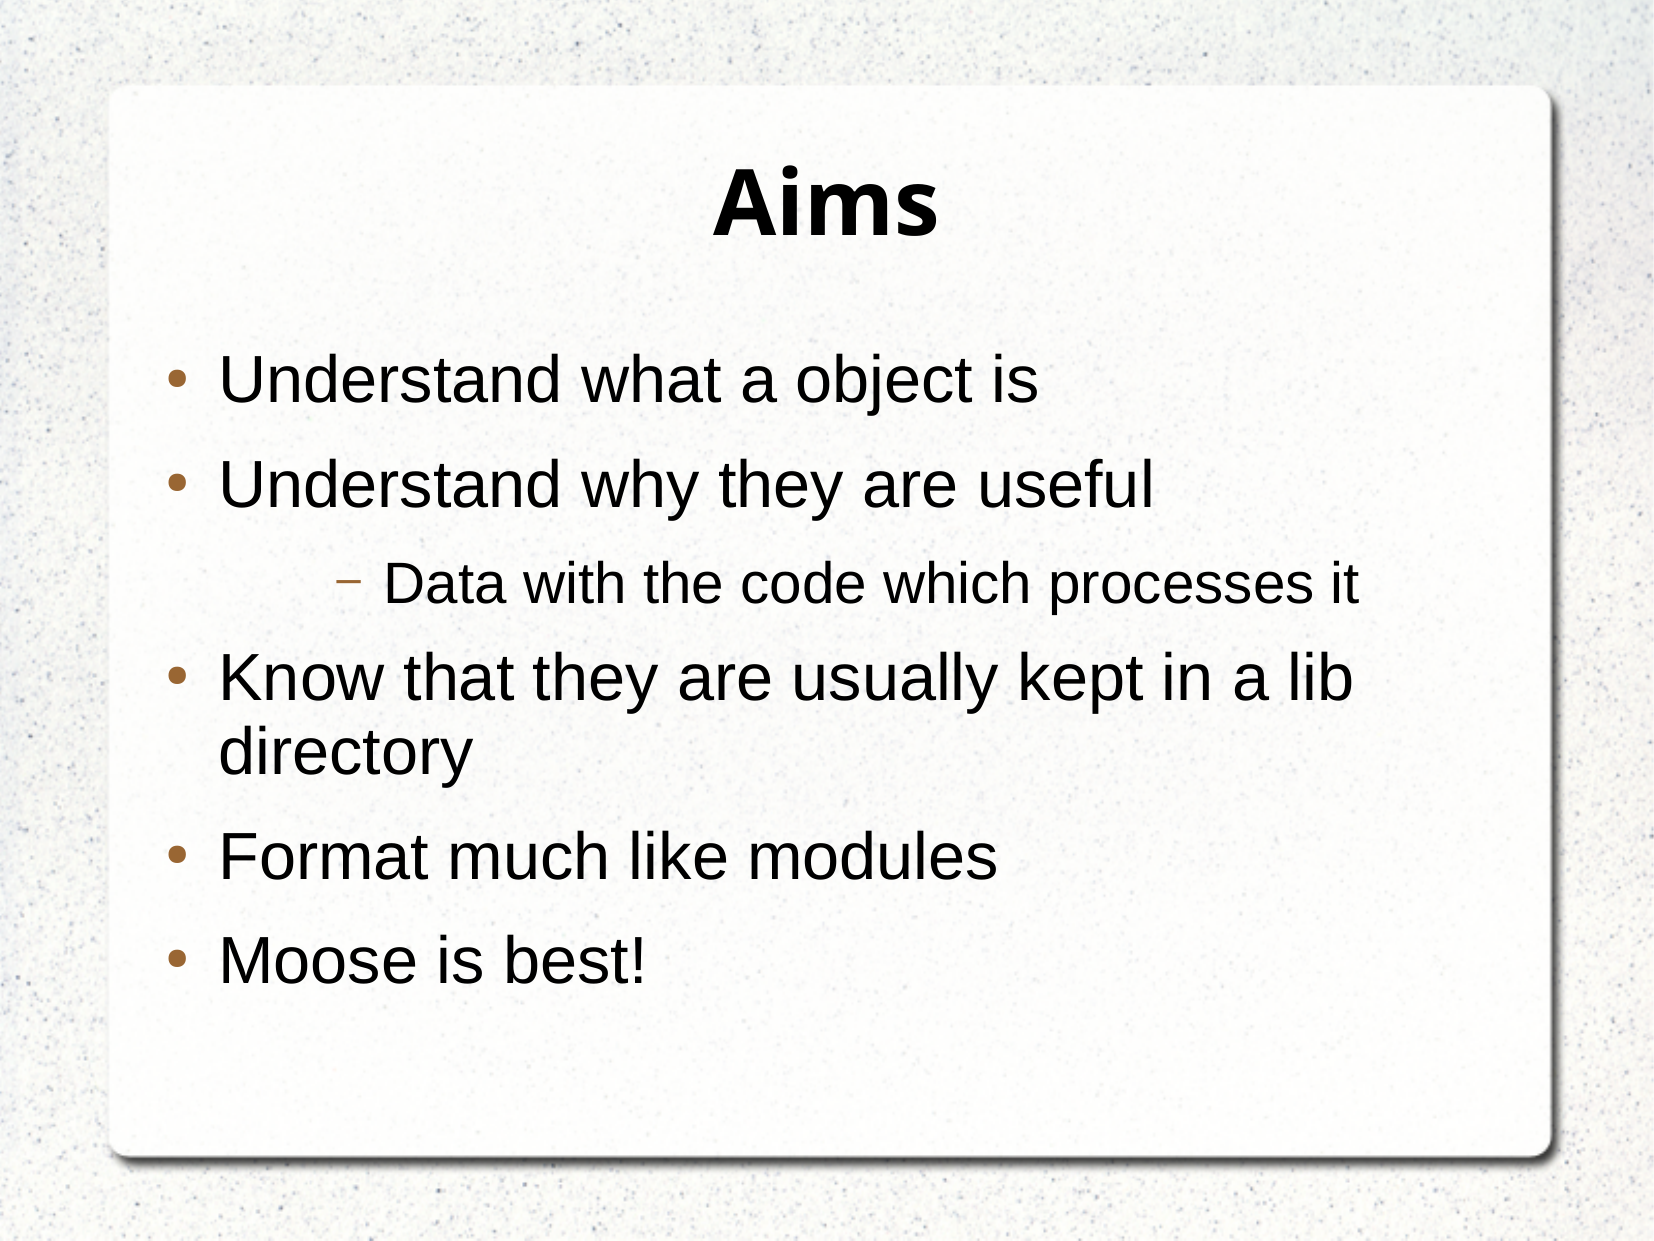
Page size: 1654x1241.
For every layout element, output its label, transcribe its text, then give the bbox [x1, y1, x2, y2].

title Aims [118, 96, 1536, 304]
picture [0, 0, 1654, 1241]
list Understand what a object is Understand why they are useful Data with the code which processes it Know that they are usually kept in a lib directory Format much like modules Moose is best! [147, 342, 1506, 997]
